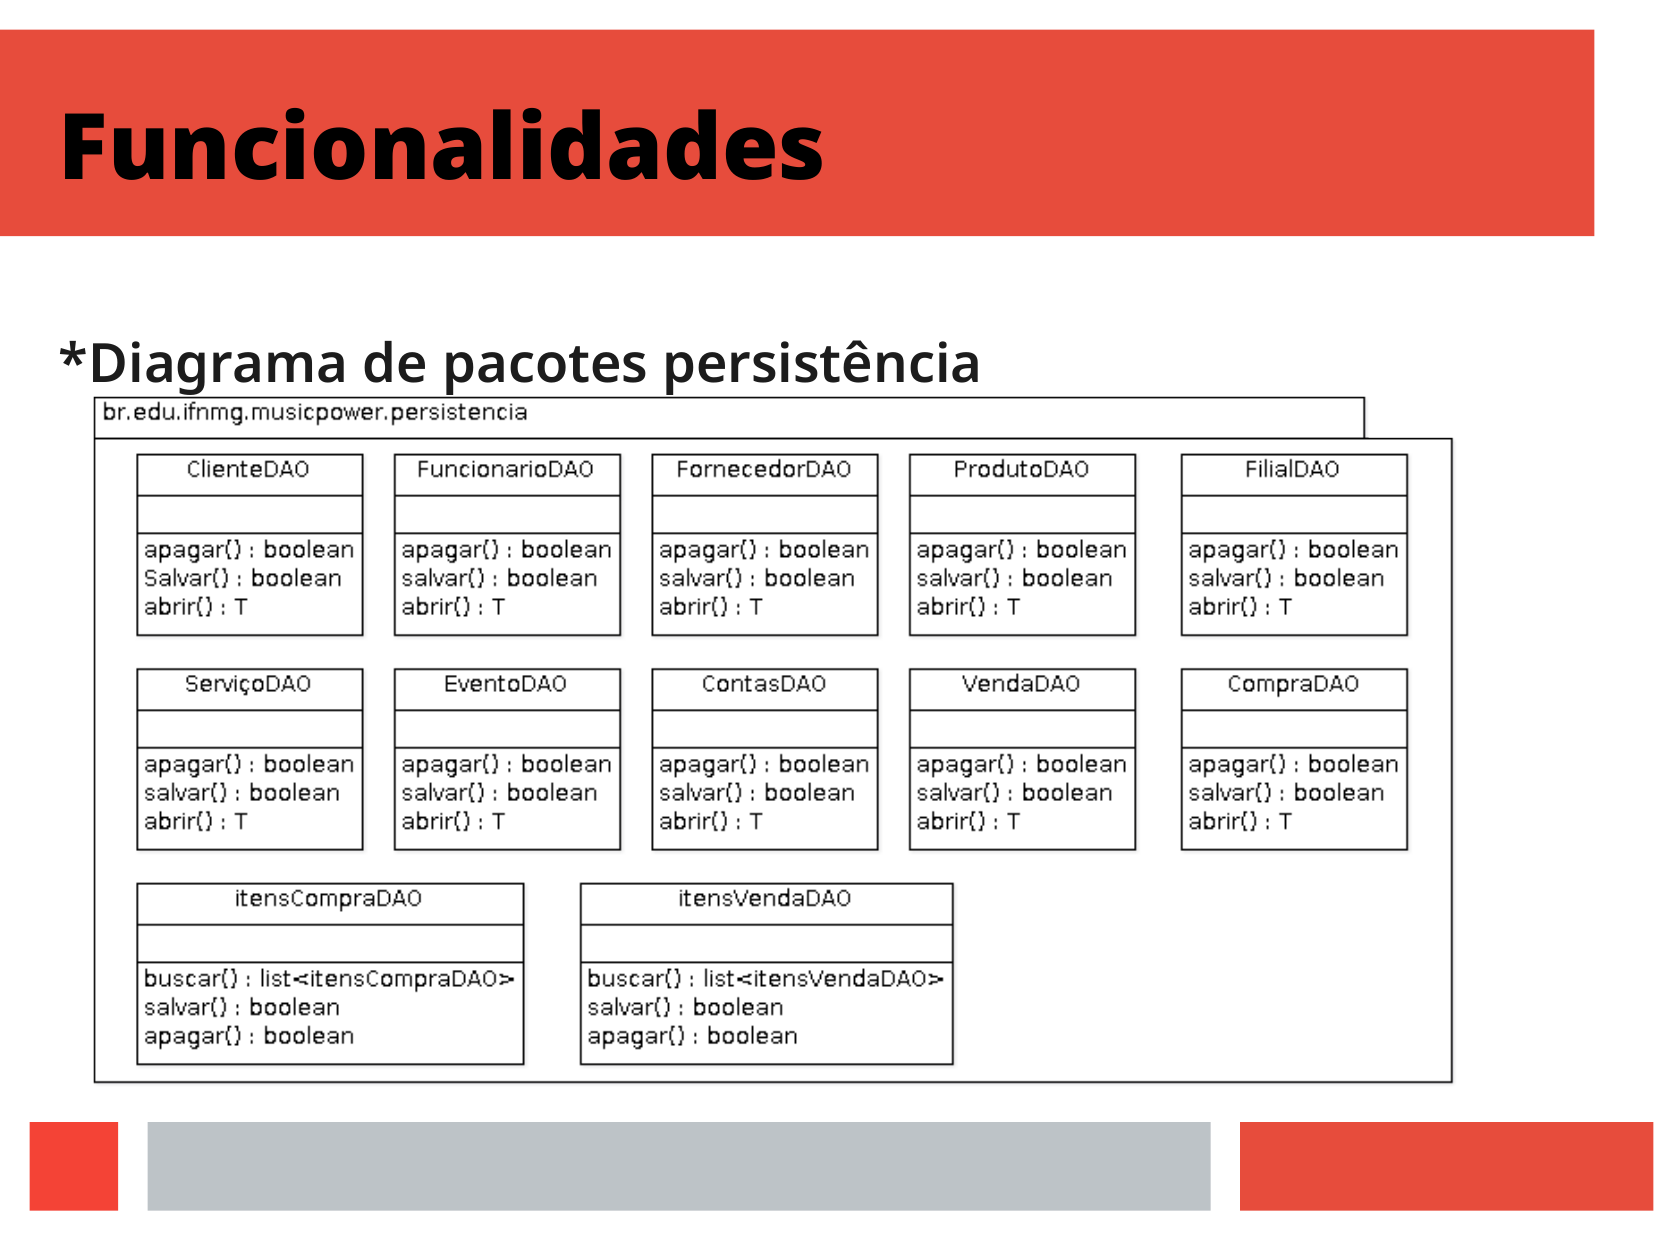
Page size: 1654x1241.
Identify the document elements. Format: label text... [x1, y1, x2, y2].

picture [0, 354, 1654, 1241]
list *Diagrama de pacotes persistência [59, 324, 1565, 354]
title Funcionalidades [59, 59, 1595, 207]
